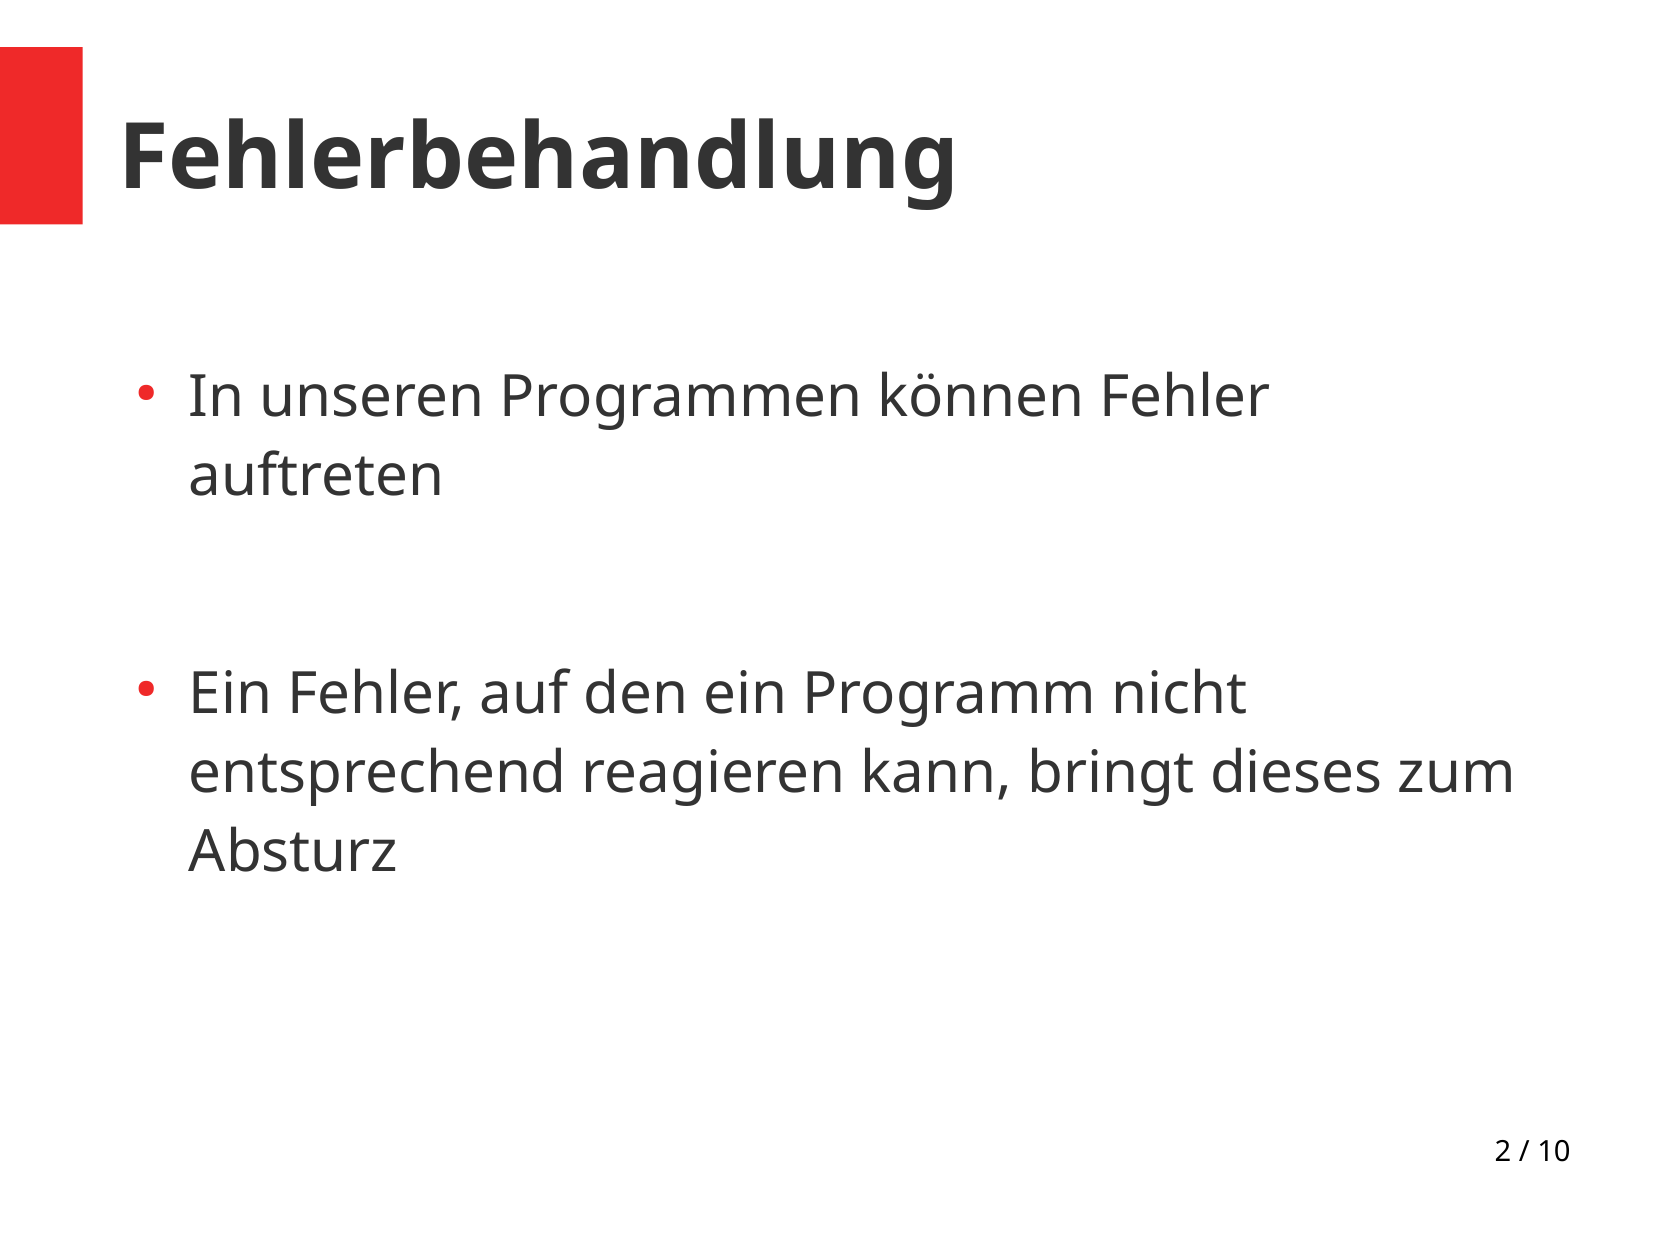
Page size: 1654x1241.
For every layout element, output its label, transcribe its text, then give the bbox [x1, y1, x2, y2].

list In unseren Programmen können Fehler auftreten Ein Fehler, auf den ein Programm nicht entsprechend reagieren kann, bringt dieses zum Absturz [118, 354, 1536, 1074]
title Fehlerbehandlung [118, 49, 1571, 257]
